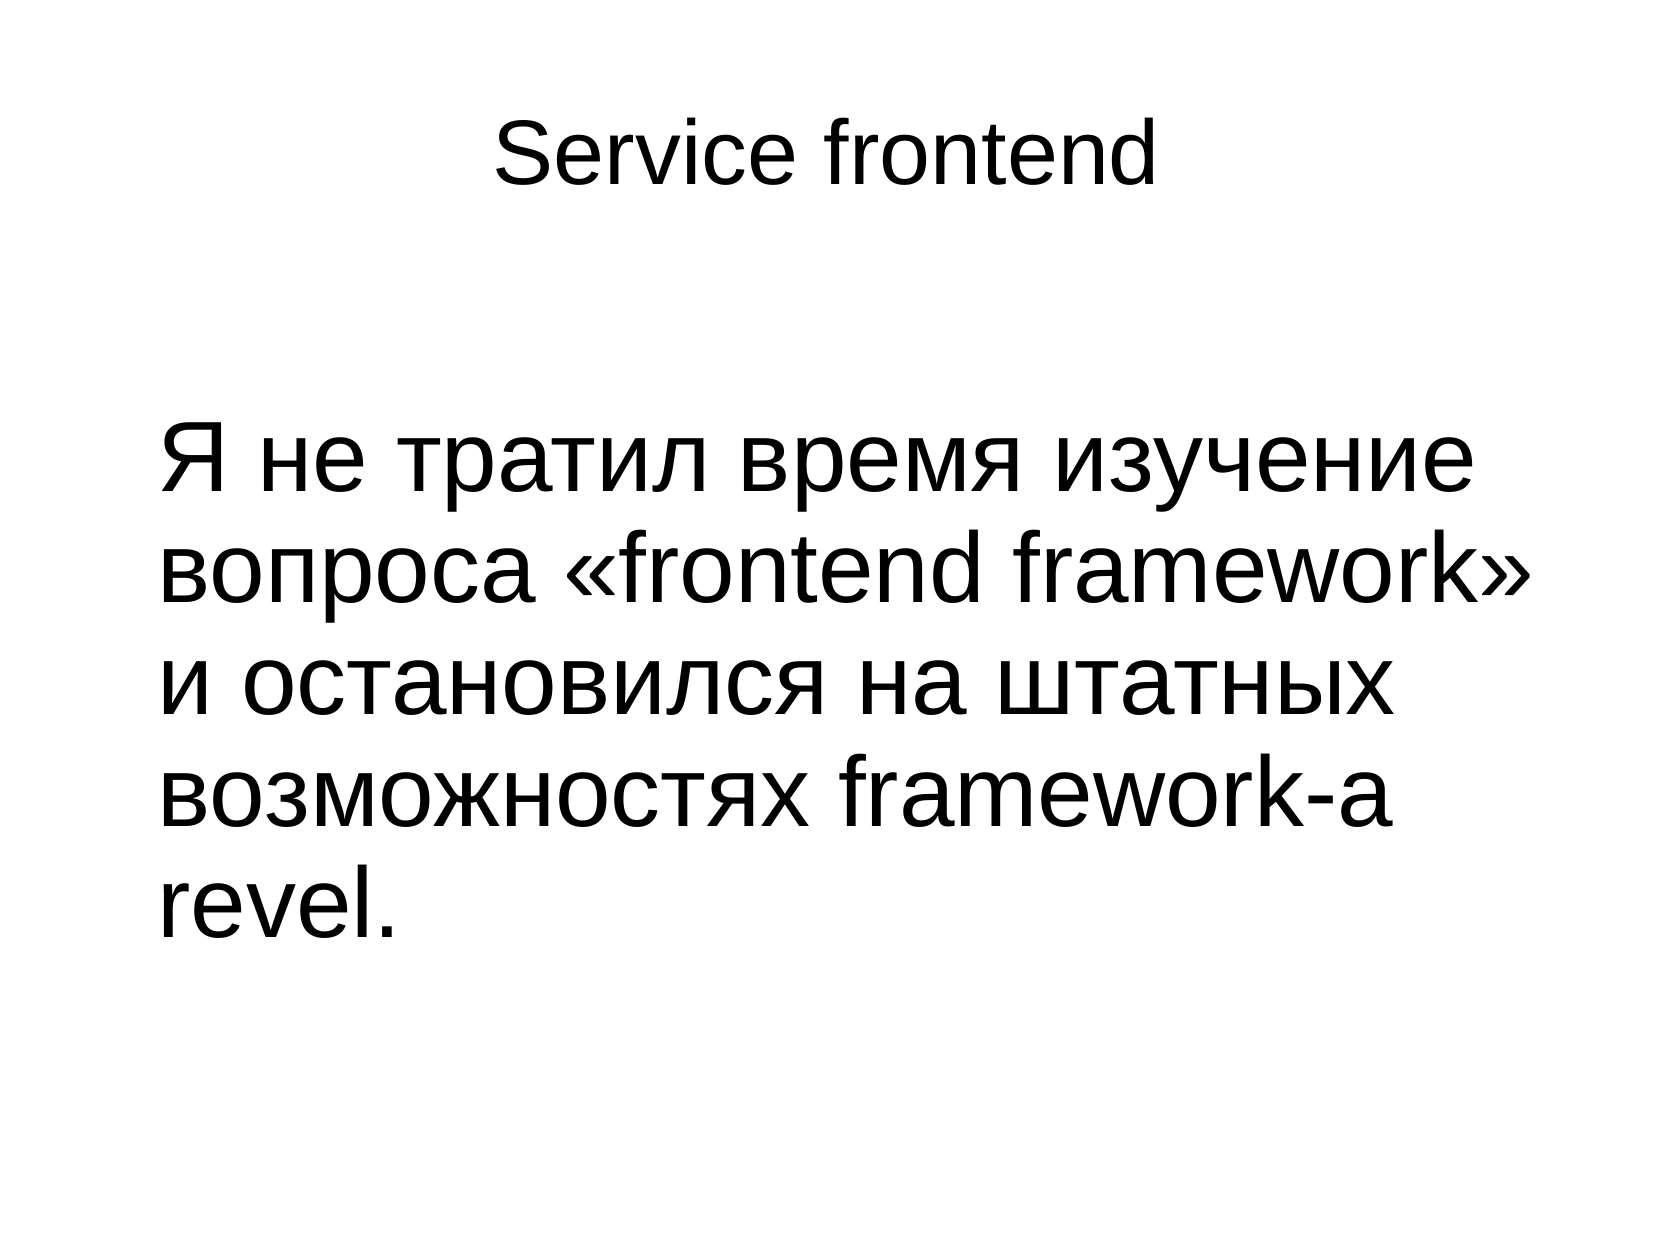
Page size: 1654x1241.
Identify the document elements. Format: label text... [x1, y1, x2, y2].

list Я не тратил время изучение вопроса «frontend framework» и остановился на штатных возможностях framework-а revel. [86, 400, 1576, 1051]
title Service frontend [82, 49, 1571, 257]
